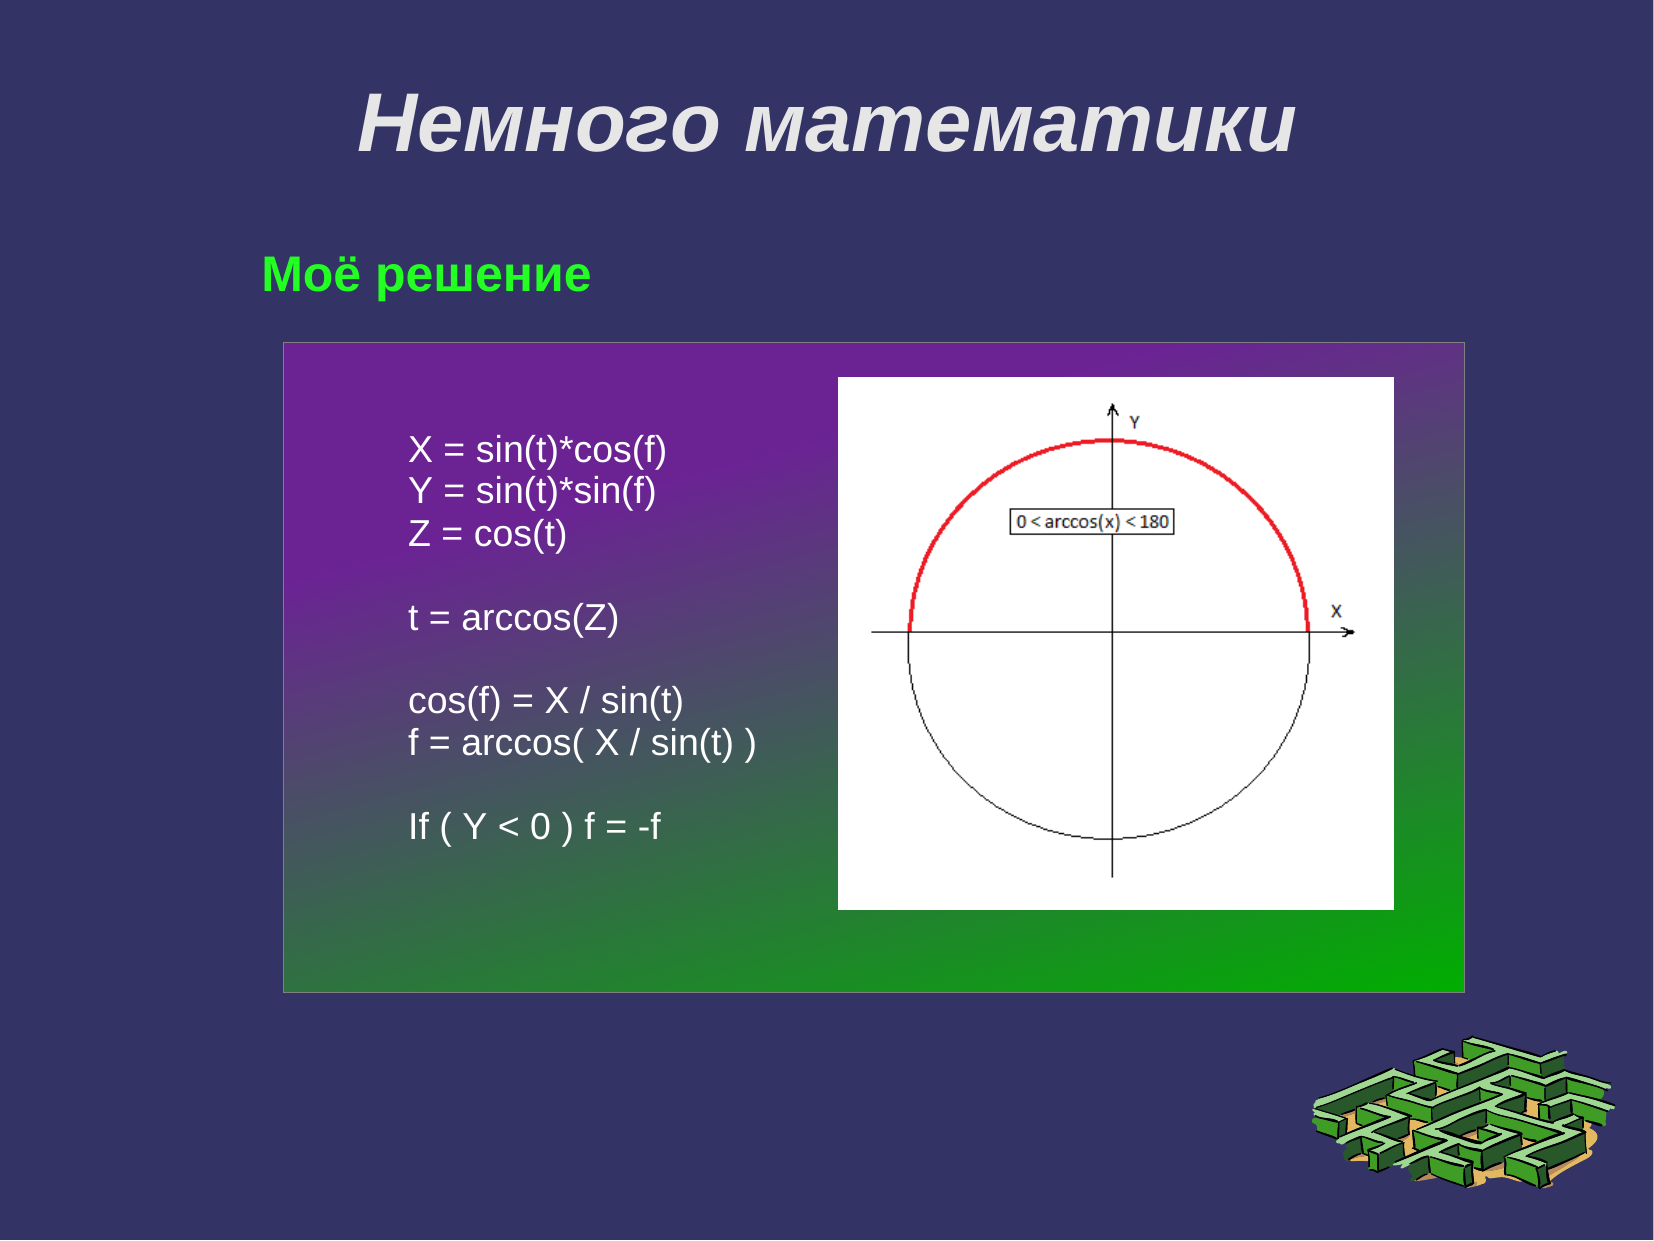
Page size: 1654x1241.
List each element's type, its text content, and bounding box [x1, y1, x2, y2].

list Моё решение X = sin(t)*cos(f) Y = sin(t)*sin(f) Z = cos(t) t = arccos(Z) cos(f) = X / sin(t) f = arccos( X / sin(t) ) If ( Y < 0 ) f = -f [178, 246, 1570, 1028]
title Немного математики [121, 19, 1534, 227]
picture [838, 377, 1394, 910]
